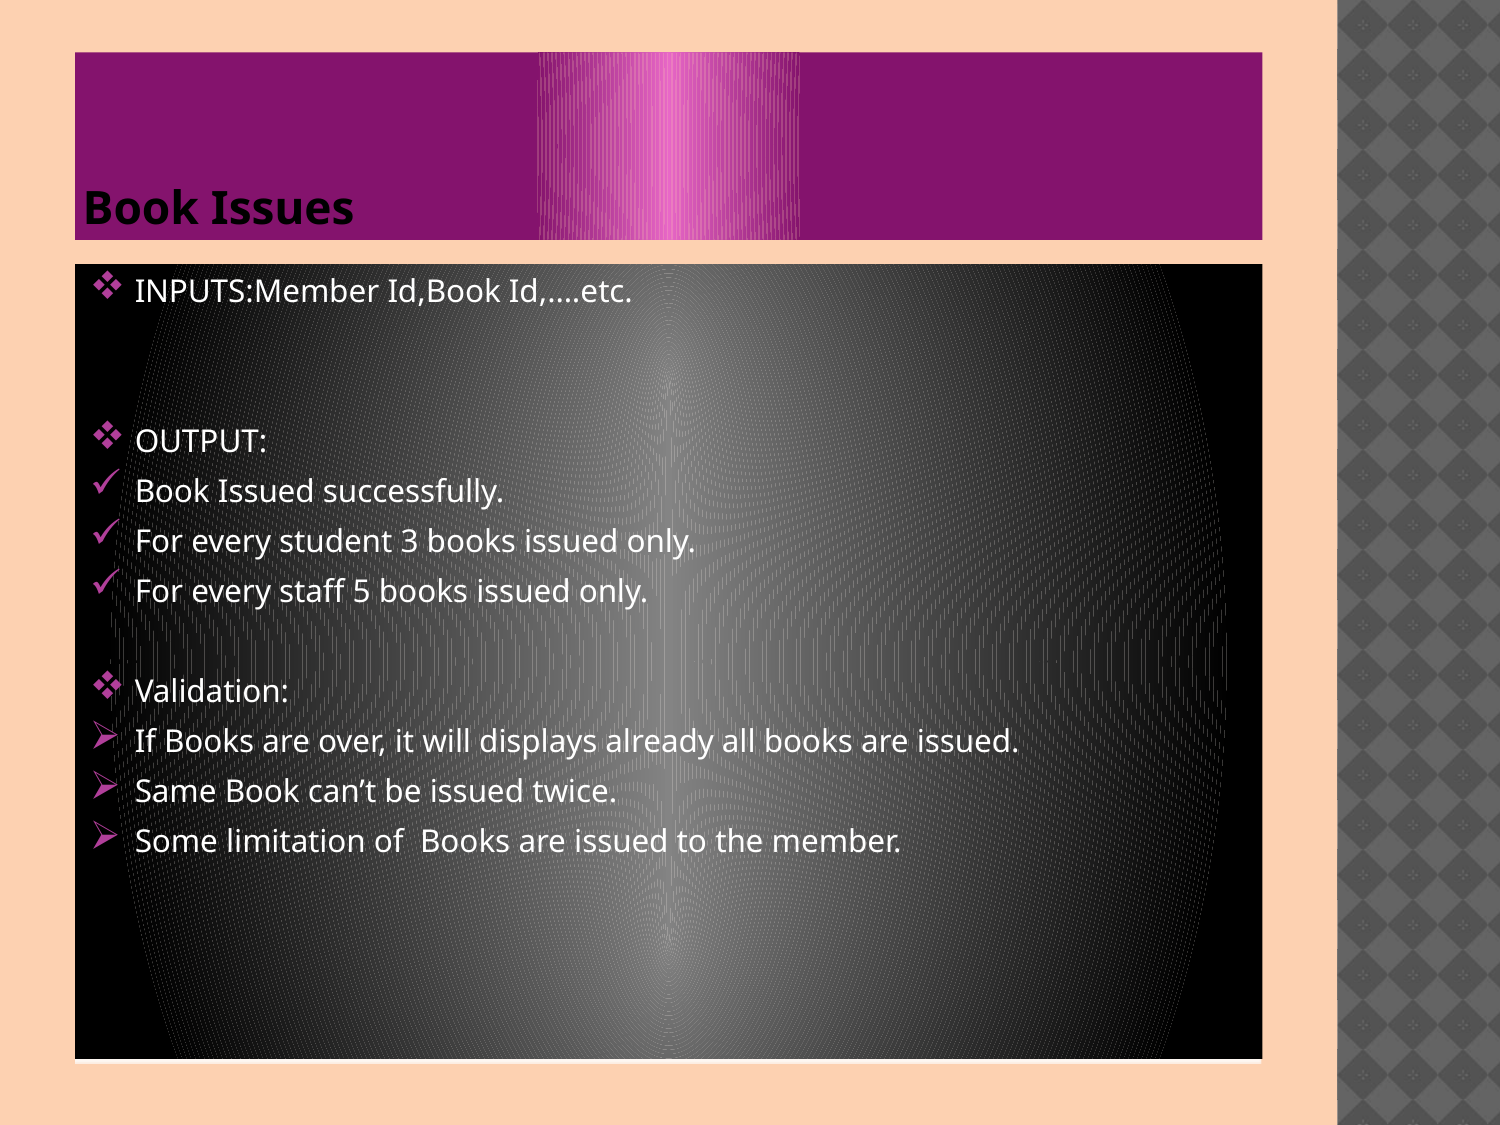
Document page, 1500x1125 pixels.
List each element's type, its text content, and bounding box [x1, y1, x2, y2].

list INPUTS:Member Id,Book Id,….etc. OUTPUT: Book Issued successfully. For every student 3 books issued only. For every staff 5 books issued only. Validation: If Books are over, it will displays already all books are issued. Same Book can’t be issued twice. Some limitation of Books are issued to the member. [75, 264, 1263, 1059]
title Book Issues [75, 52, 1263, 240]
picture [1337, 0, 1500, 1125]
